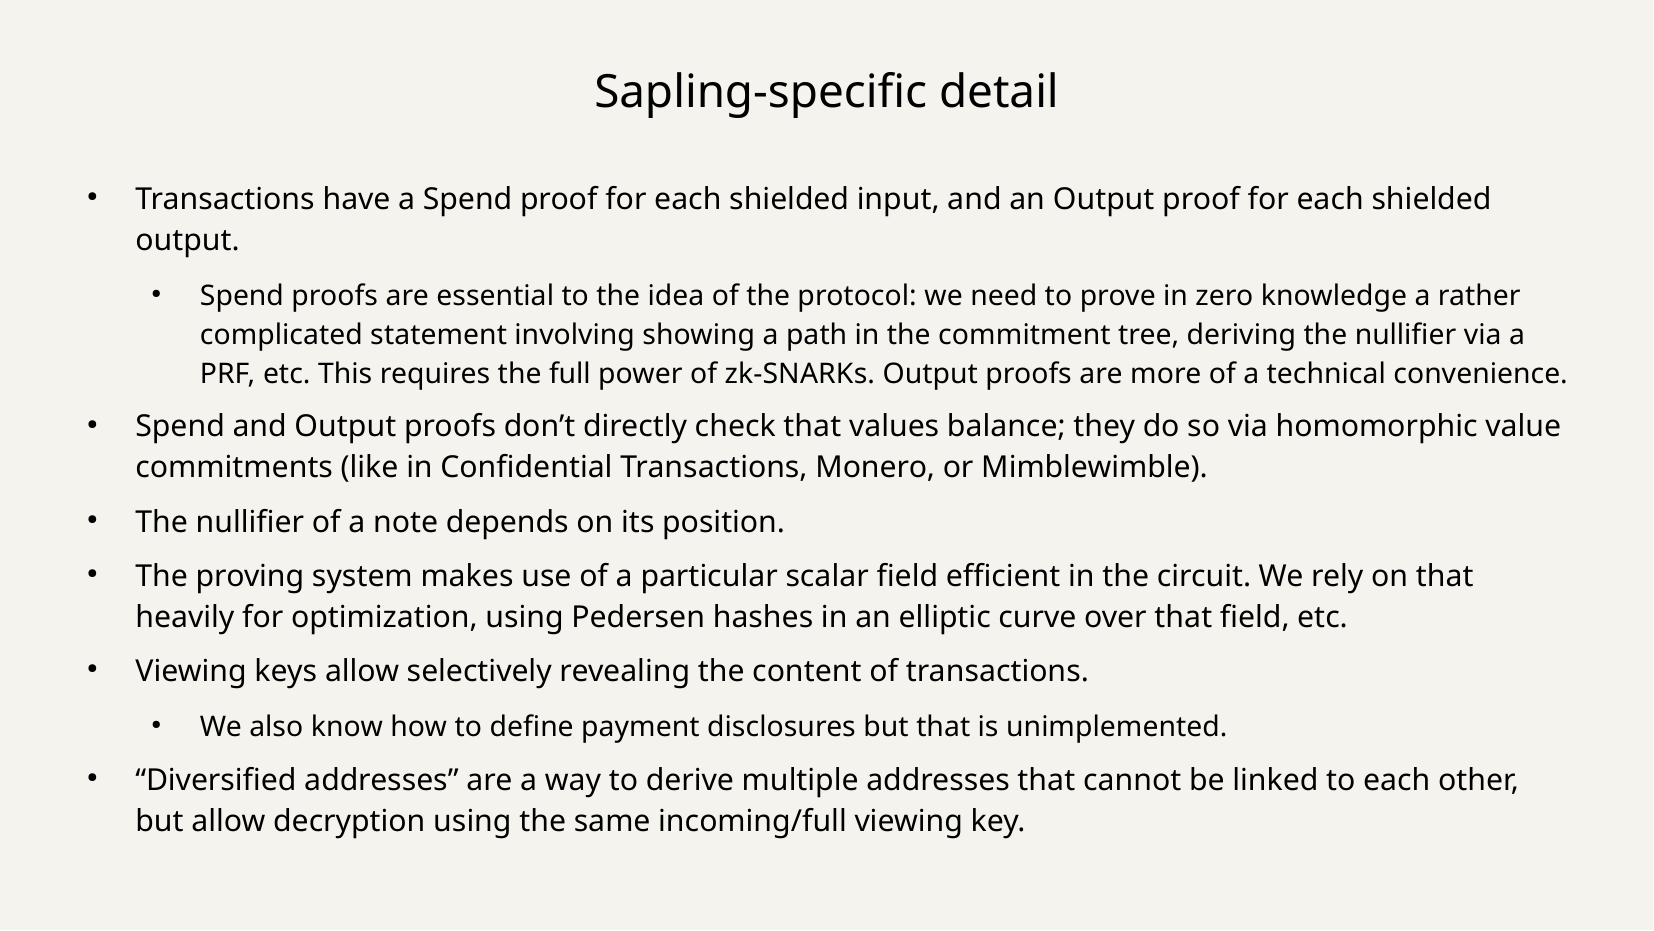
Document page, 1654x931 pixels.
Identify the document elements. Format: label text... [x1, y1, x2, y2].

list Transactions have a Spend proof for each shielded input, and an Output proof for each shielded output. Spend proofs are essential to the idea of the protocol: we need to prove in zero knowledge a rather complicated statement involving showing a path in the commitment tree, deriving the nullifier via a PRF, etc. This requires the full power of zk-SNARKs. Output proofs are more of a technical convenience. Spend and Output proofs don’t directly check that values balance; they do so via homomorphic value commitments (like in Confidential Transactions, Monero, or Mimblewimble). The nullifier of a note depends on its position. The proving system makes use of a particular scalar field efficient in the circuit. We rely on that heavily for optimization, using Pedersen hashes in an elliptic curve over that field, etc. Viewing keys allow selectively revealing the content of transactions. We also know how to define payment disclosures but that is unimplemented. “Diversified addresses” are a way to derive multiple addresses that cannot be linked to each other, but allow decryption using the same incoming/full viewing key. [70, 177, 1571, 860]
title Sapling-specific detail [82, 58, 1571, 121]
